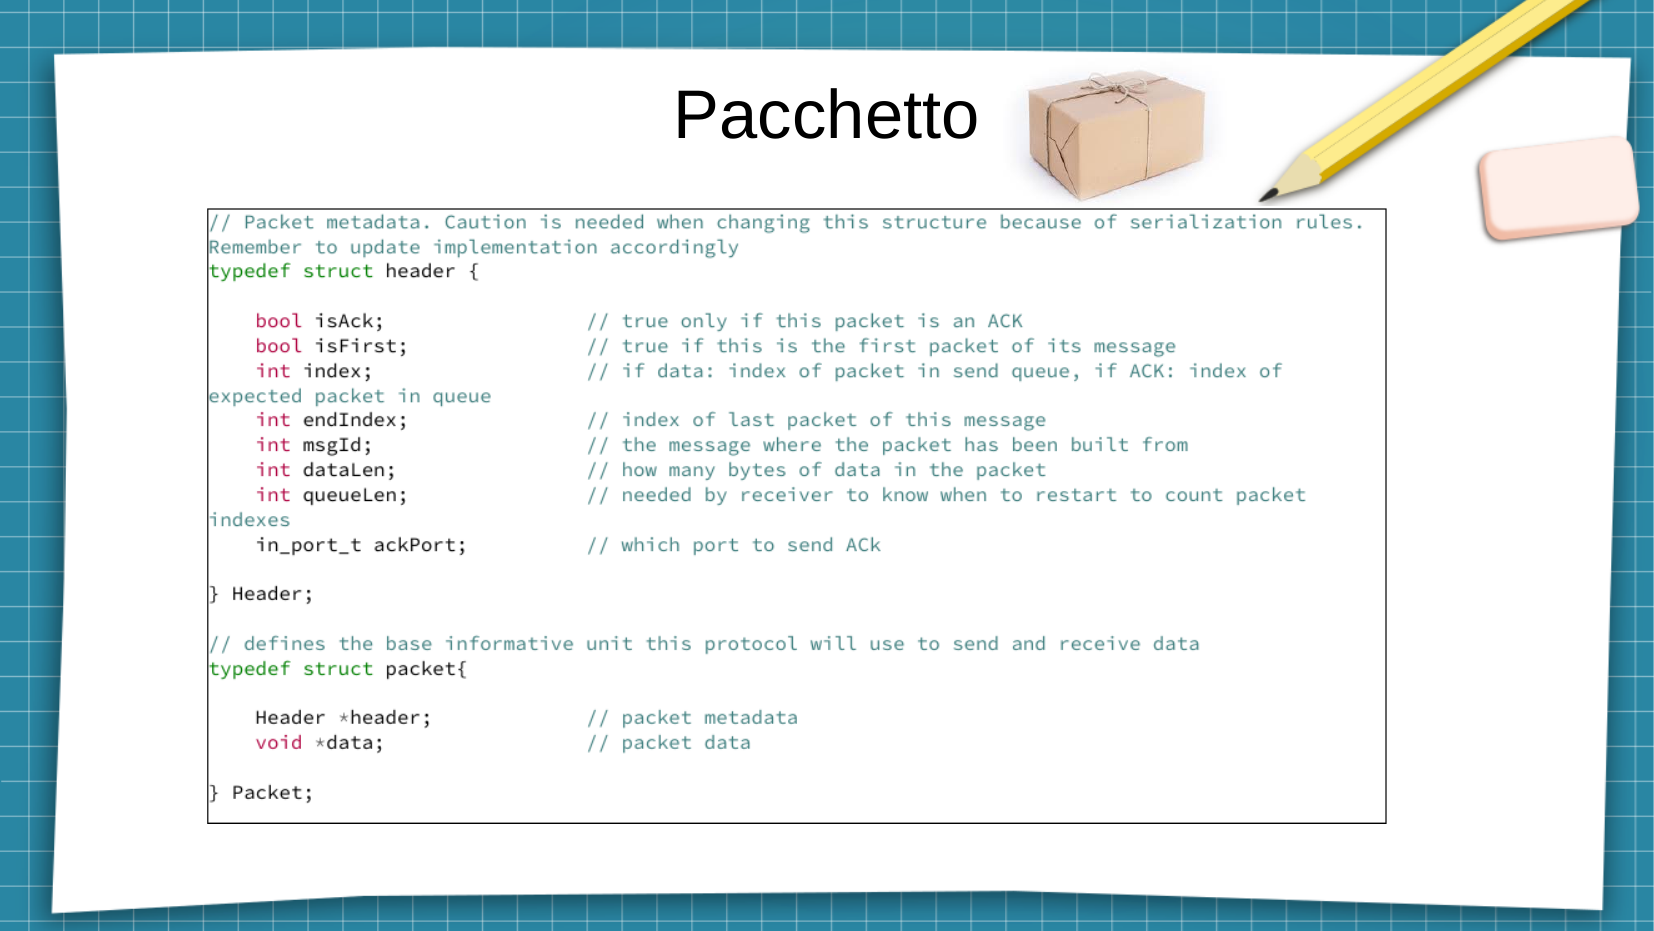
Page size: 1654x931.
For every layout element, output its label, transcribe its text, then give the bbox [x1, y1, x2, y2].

picture [0, 0, 1654, 931]
title Pacchetto [82, 37, 1571, 193]
